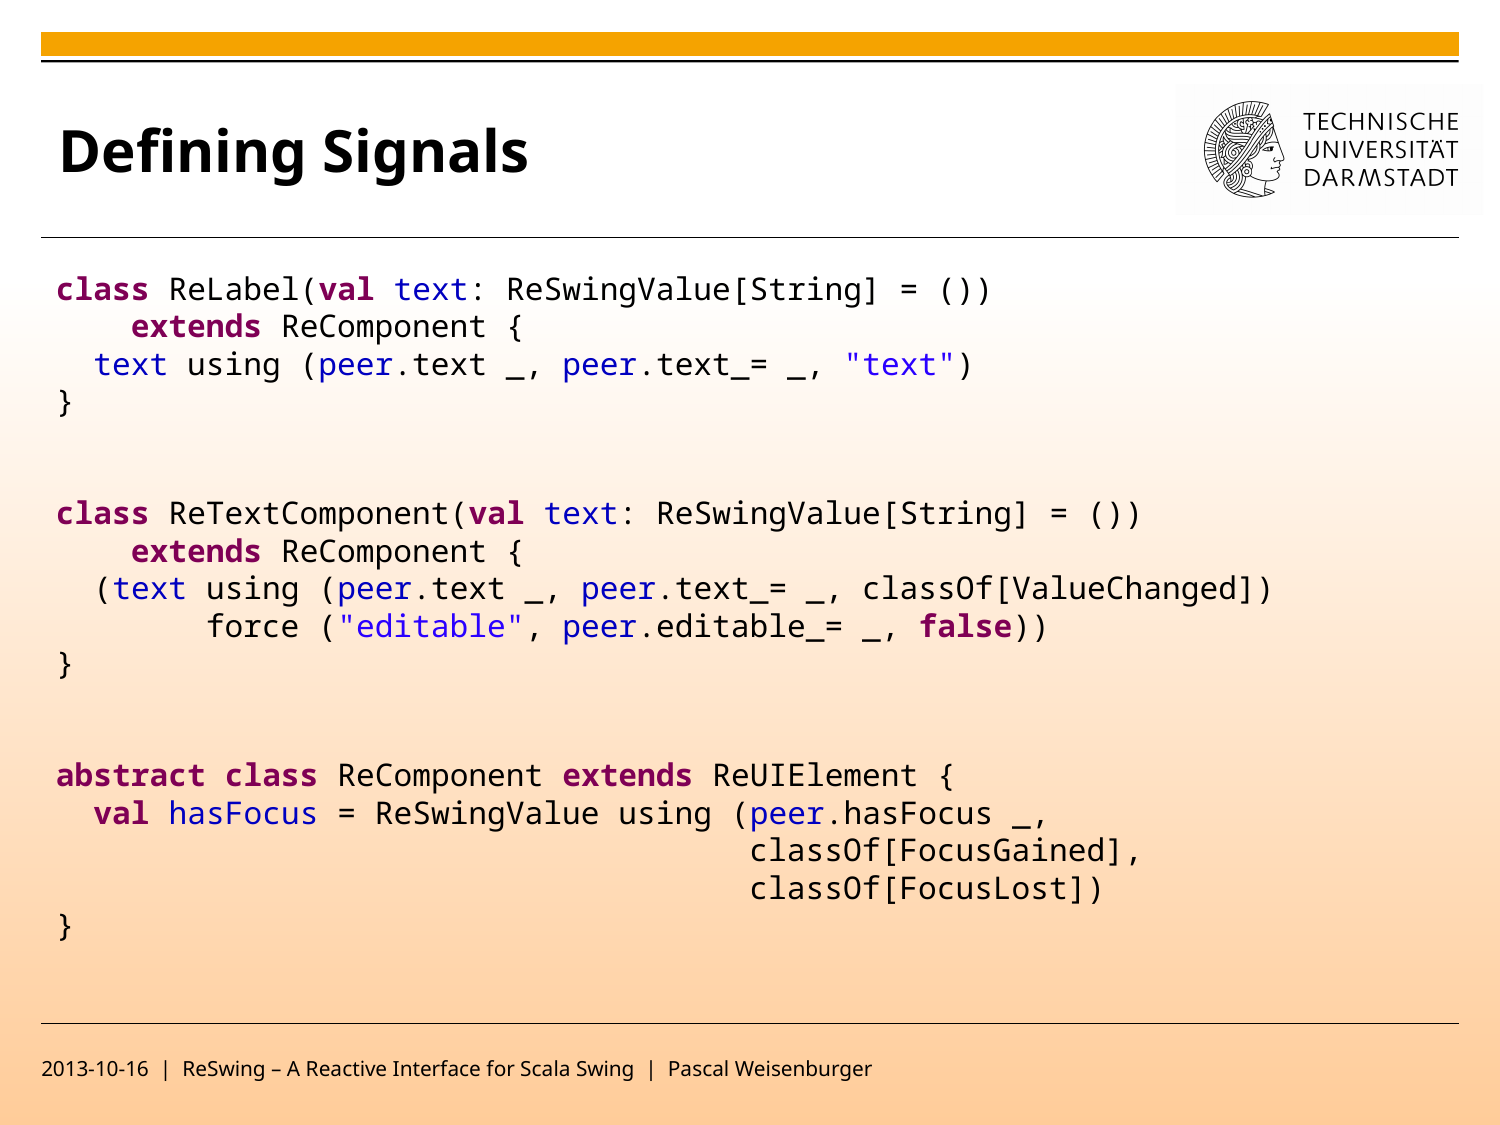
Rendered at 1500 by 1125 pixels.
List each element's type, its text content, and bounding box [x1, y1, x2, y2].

picture [1187, 84, 1484, 215]
title Defining Signals [58, 80, 1187, 218]
list class ReLabel(val text: ReSwingValue[String] = ()) extends ReComponent { text using (peer.text _, peer.text_= _, "text") } class ReTextComponent(val text: ReSwingValue[String] = ()) extends ReComponent { (text using (peer.text _, peer.text_= _, classOf[ValueChanged]) force ("editable", peer.editable_= _, false)) } abstract class ReComponent extends ReUIElement { val hasFocus = ReSwingValue using (peer.hasFocus _, classOf[FocusGained], classOf[FocusLost]) } [41, 261, 1459, 991]
